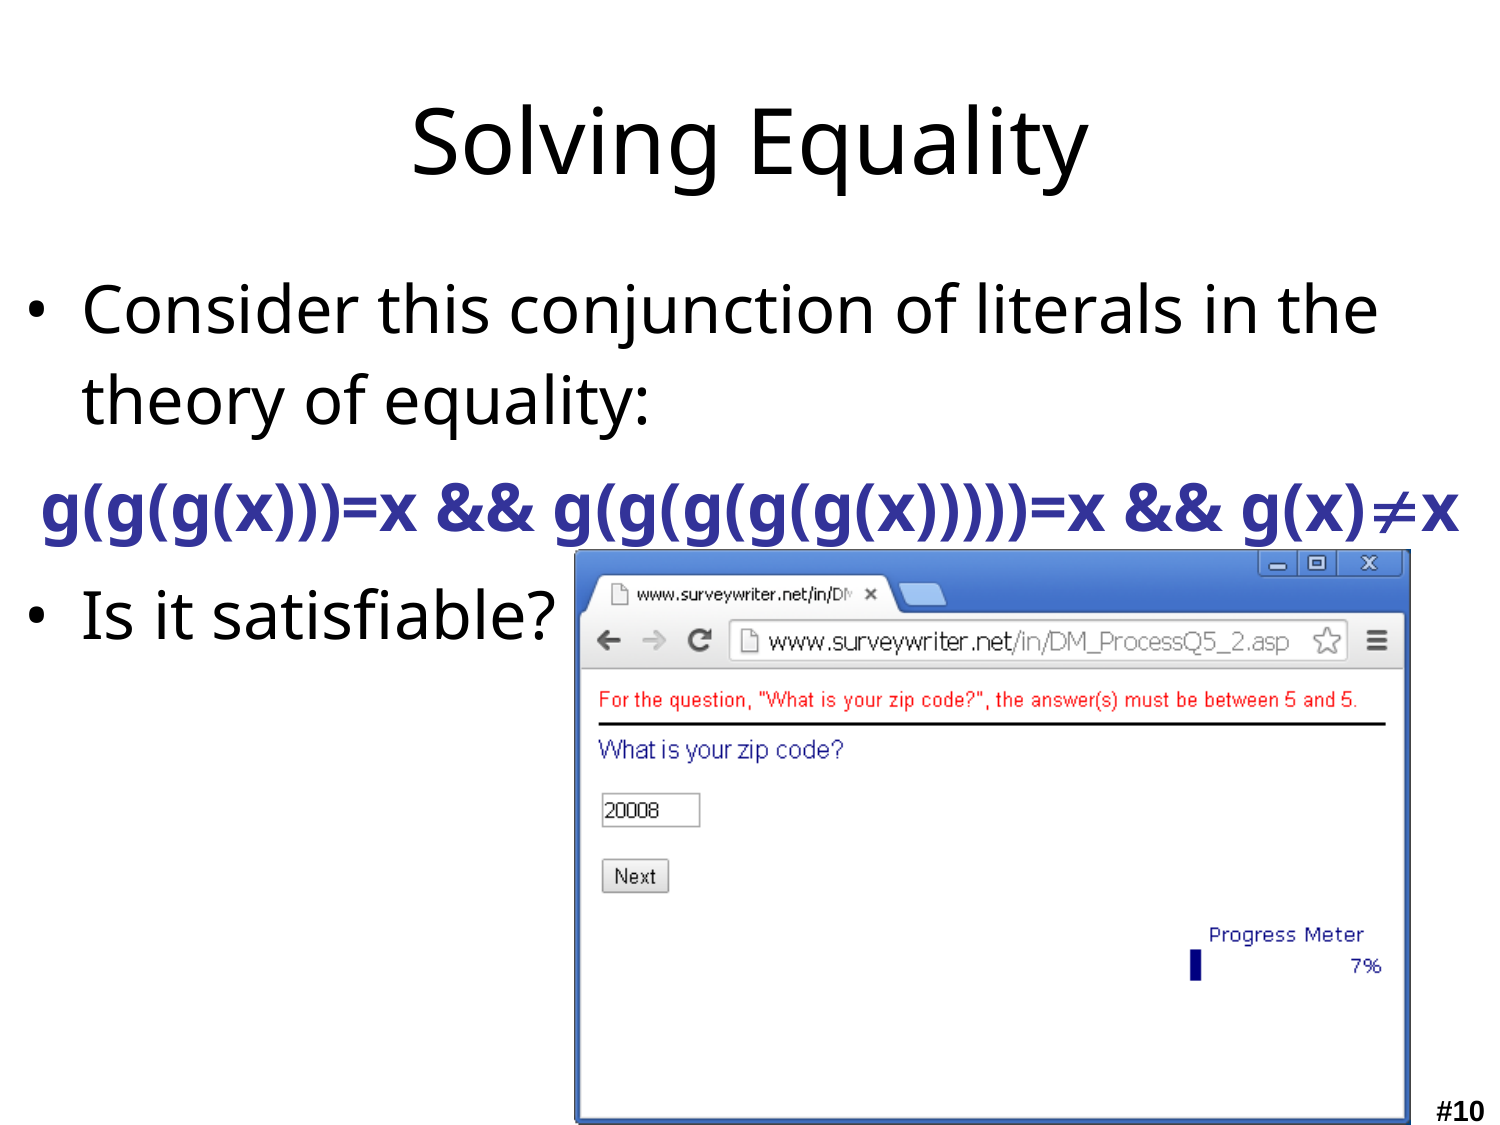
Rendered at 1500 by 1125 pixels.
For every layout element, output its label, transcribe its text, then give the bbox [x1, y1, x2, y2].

picture [574, 549, 1411, 1125]
list Consider this conjunction of literals in the theory of equality: g(g(g(x)))=x && g(g(g(g(g(x)))))=x && g(x)x Is it satisfiable? [24, 262, 1476, 1101]
title Solving Equality [24, 45, 1476, 233]
